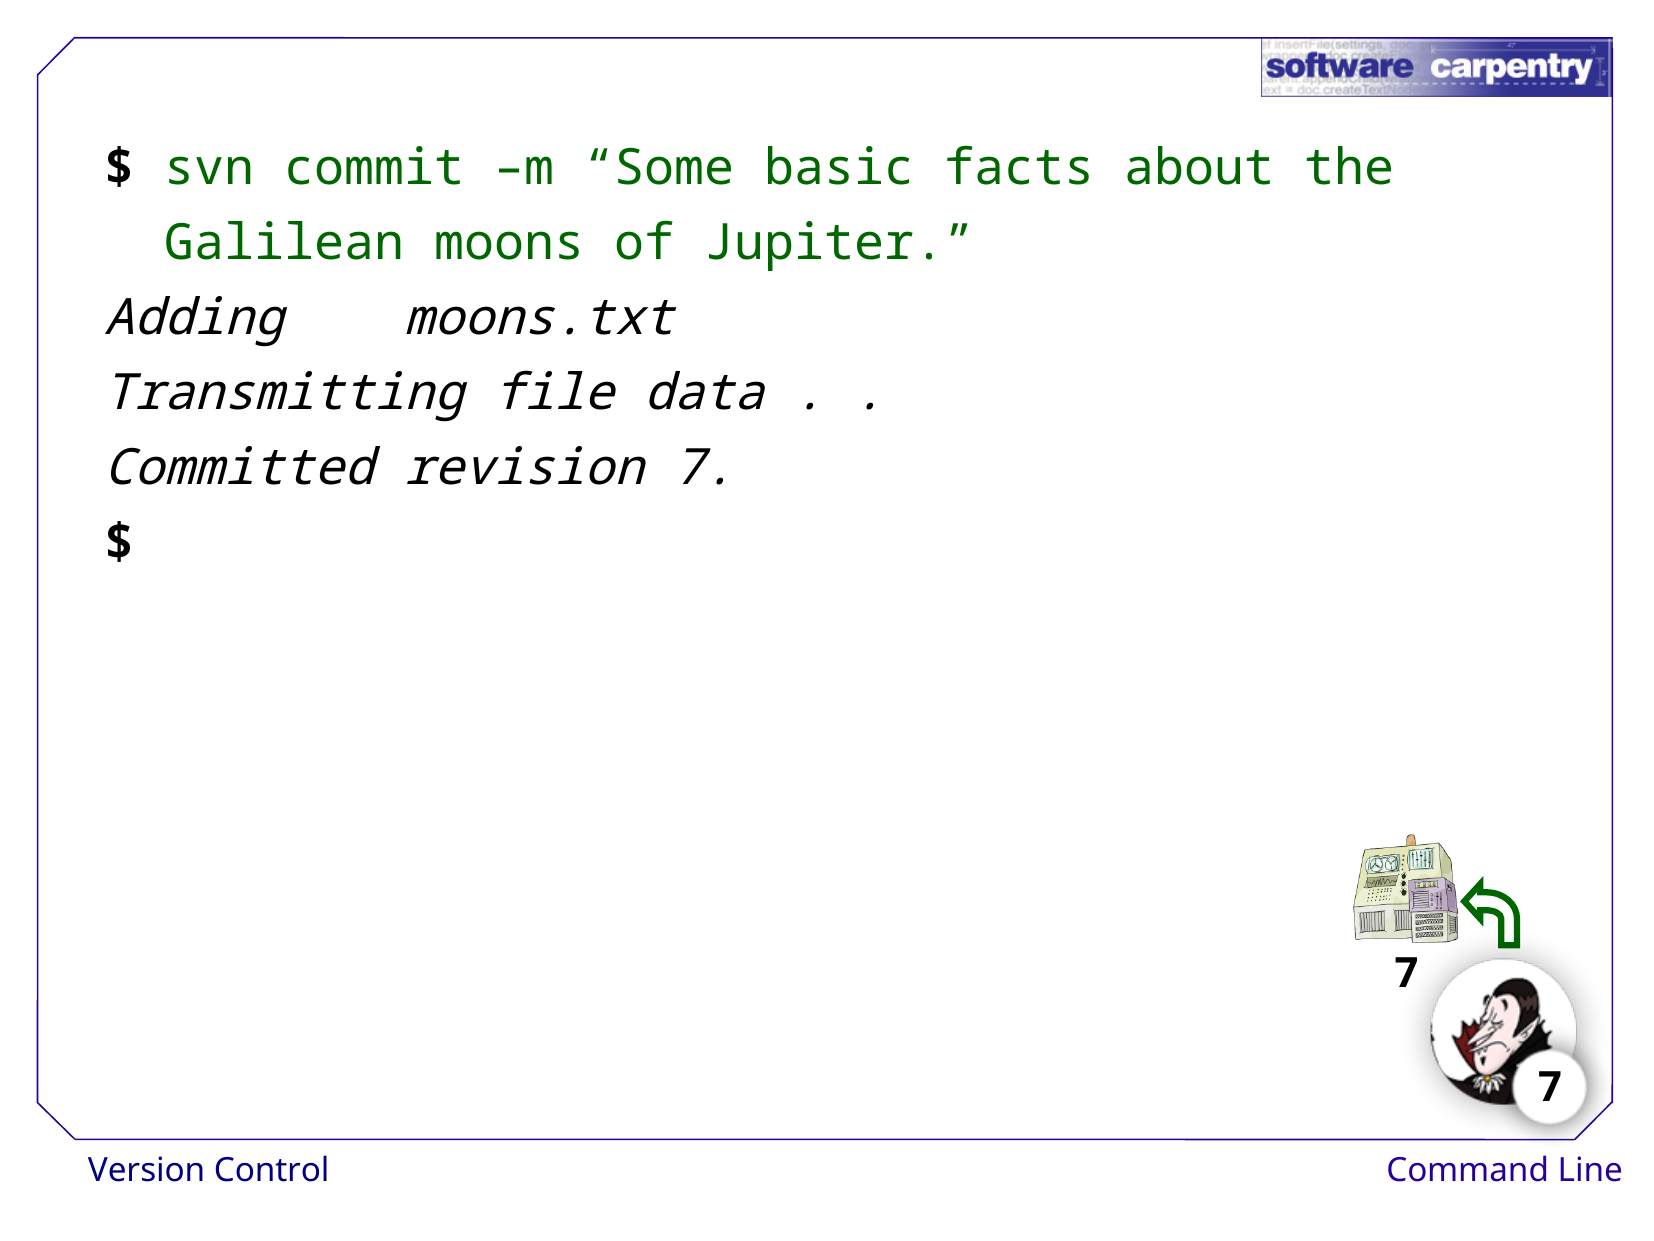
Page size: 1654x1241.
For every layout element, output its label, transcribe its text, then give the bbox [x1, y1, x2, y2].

text_box 7 [1361, 942, 1452, 1005]
picture [1261, 39, 1613, 97]
text_box $ svn commit –m “Some basic facts about the Galilean moons of Jupiter.” Adding moons.txt Transmitting file data . . Committed revision 7. $ [89, 112, 1572, 1036]
picture [1341, 822, 1618, 1146]
text_box 7 [1505, 1057, 1595, 1119]
